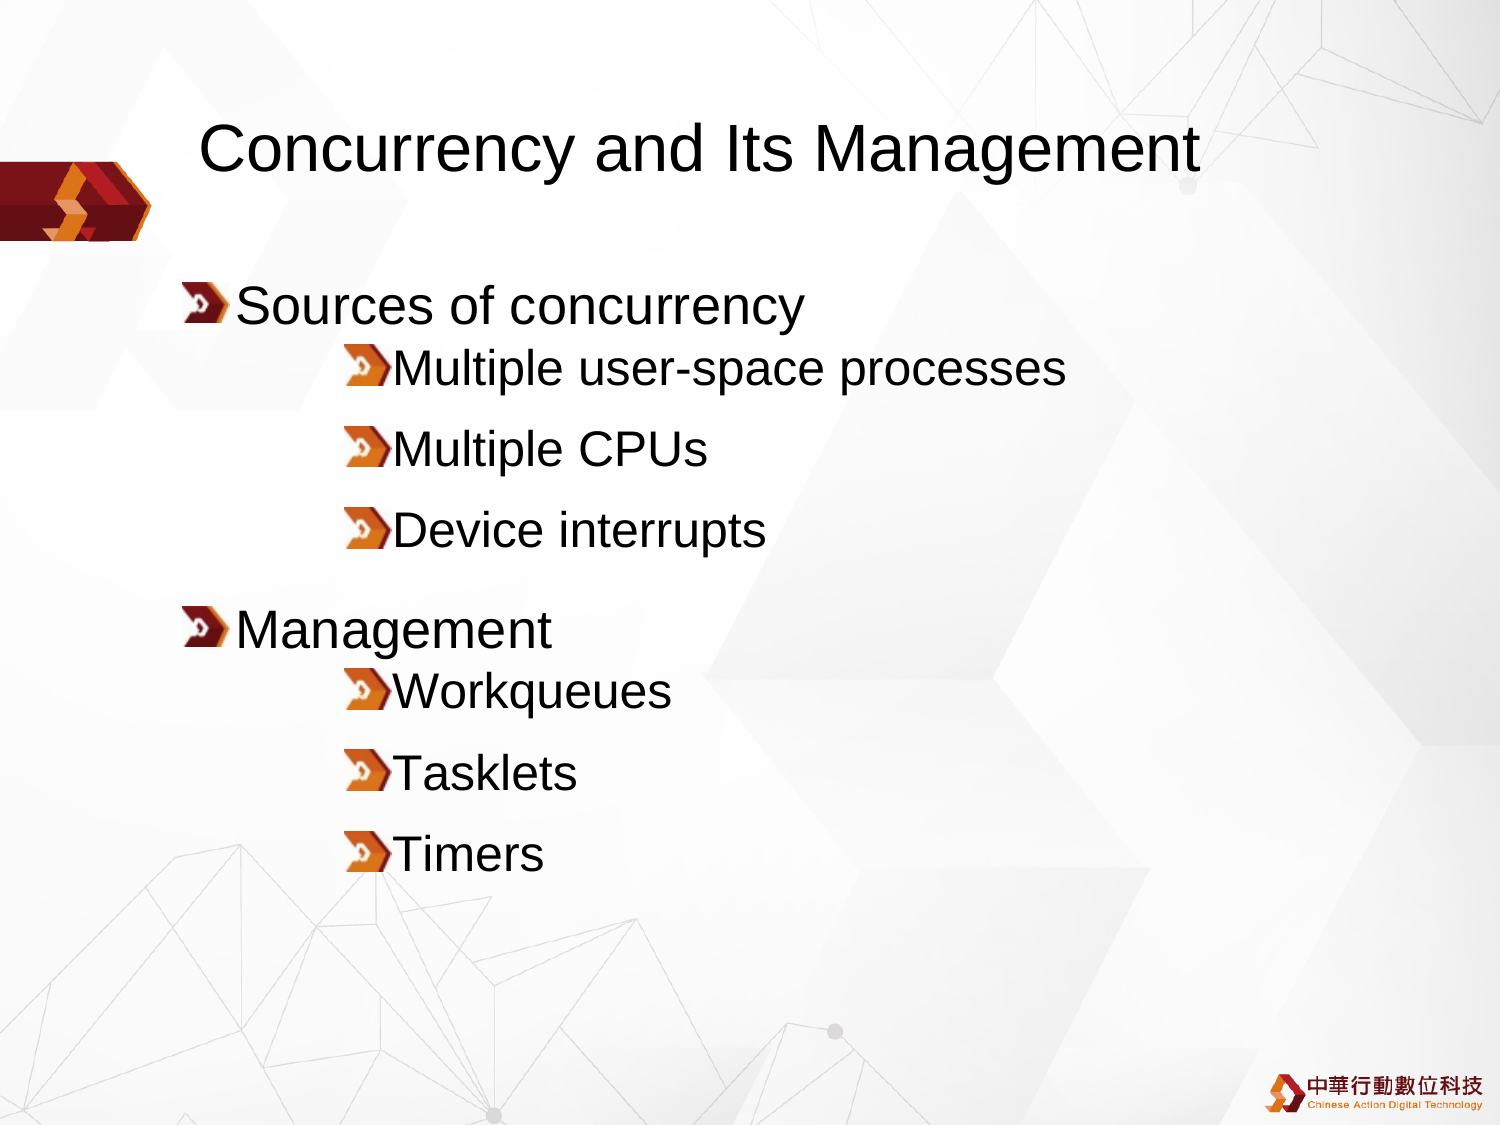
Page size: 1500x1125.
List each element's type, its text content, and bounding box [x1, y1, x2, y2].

title Concurrency and Its Management [50, 51, 1326, 239]
picture [0, 0, 1500, 1125]
list Sources of concurrency Multiple user-space processes Multiple CPUs Device interrupts Management Workqueues Tasklets Timers [150, 262, 1426, 1006]
